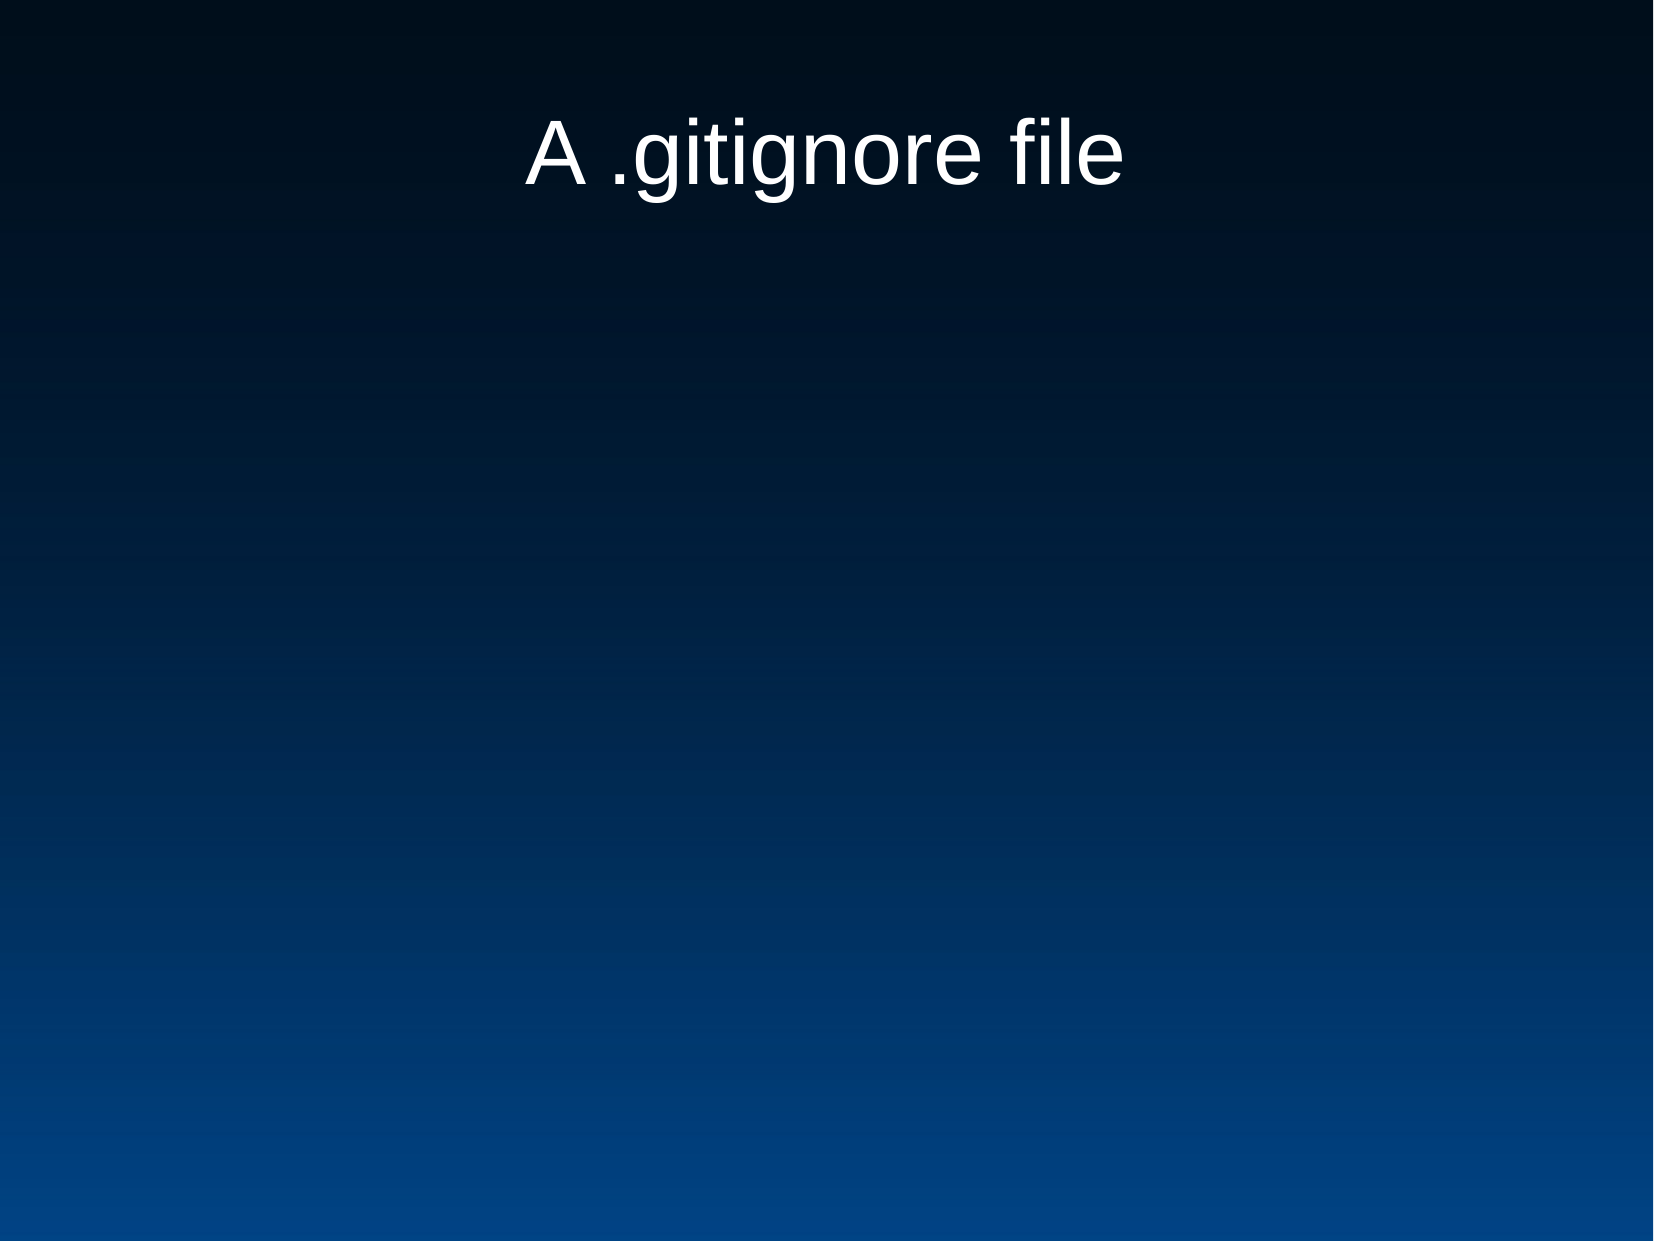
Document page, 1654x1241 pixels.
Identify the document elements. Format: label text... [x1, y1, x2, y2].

picture [0, 0, 1654, 1241]
title A .gitignore file [82, 49, 1571, 257]
